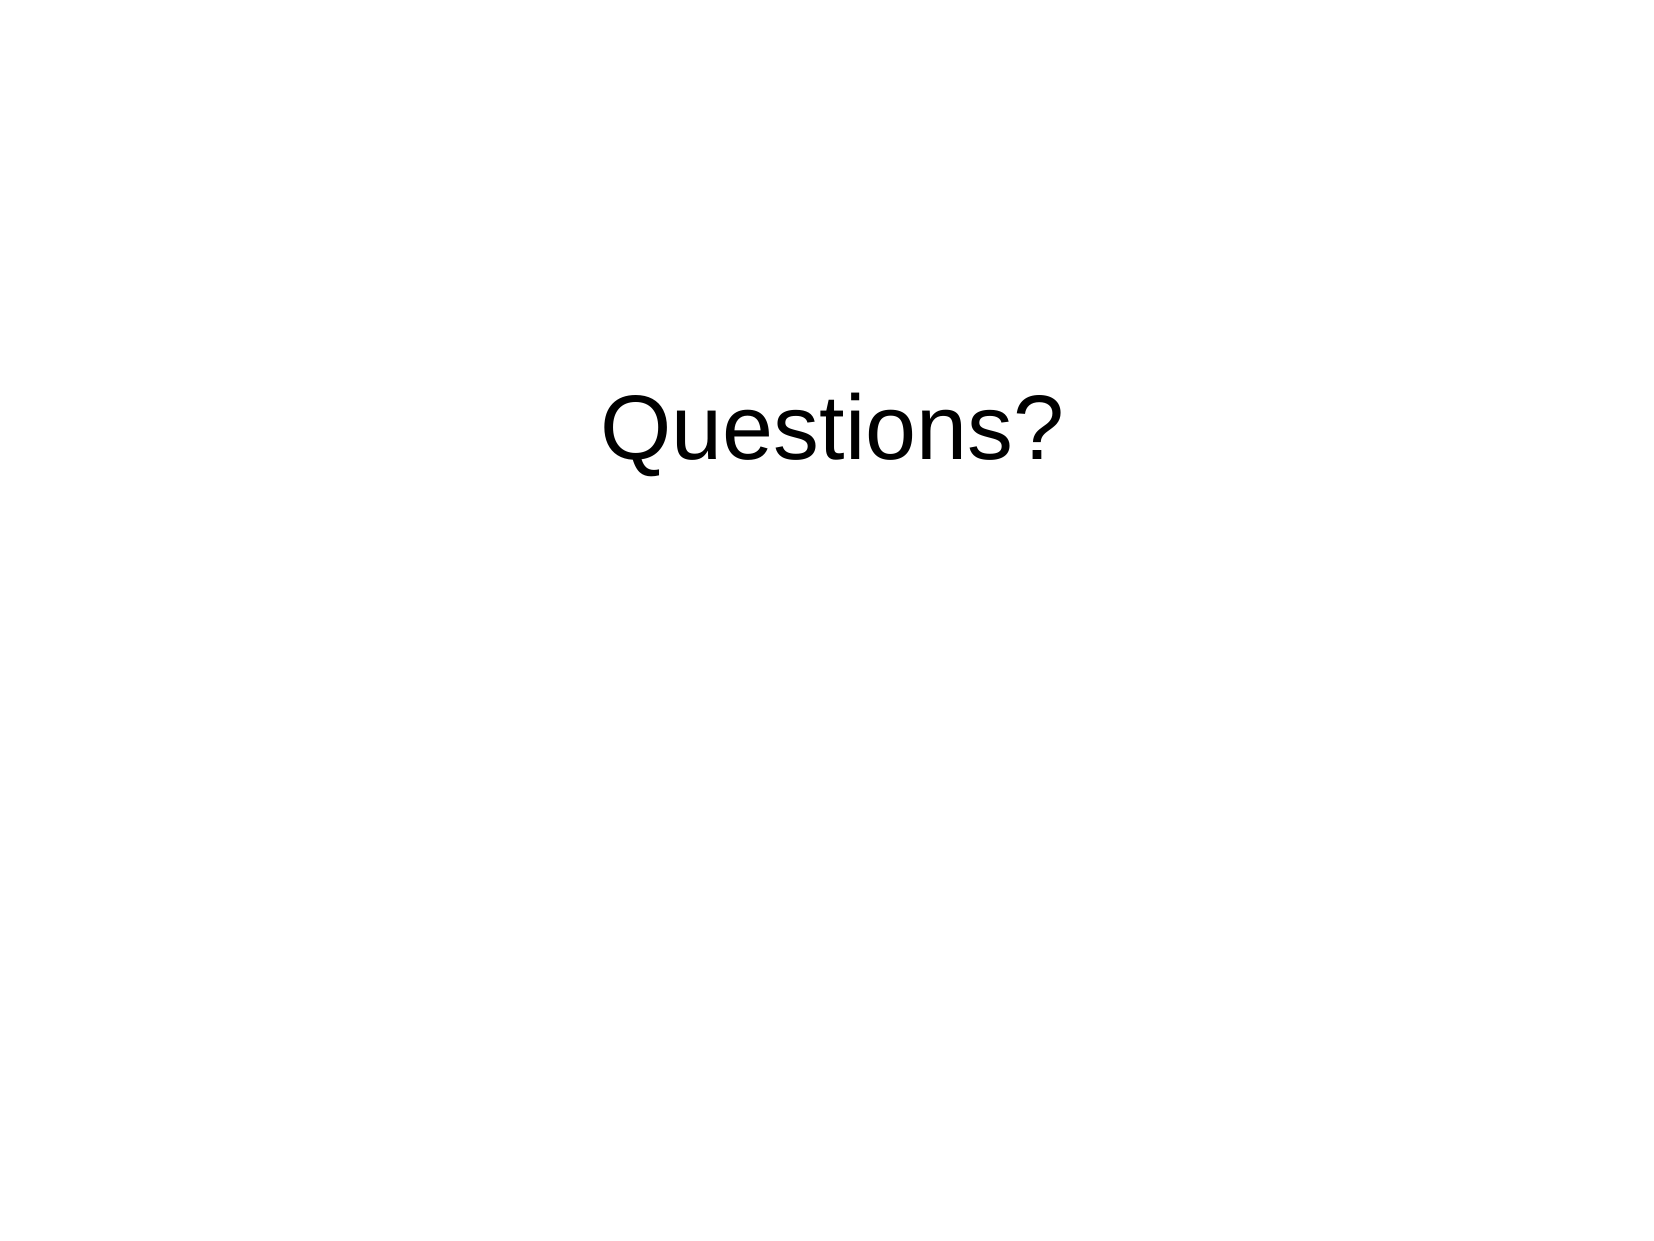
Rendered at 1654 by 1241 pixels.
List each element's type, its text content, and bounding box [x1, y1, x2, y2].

title Questions? [88, 236, 1577, 621]
